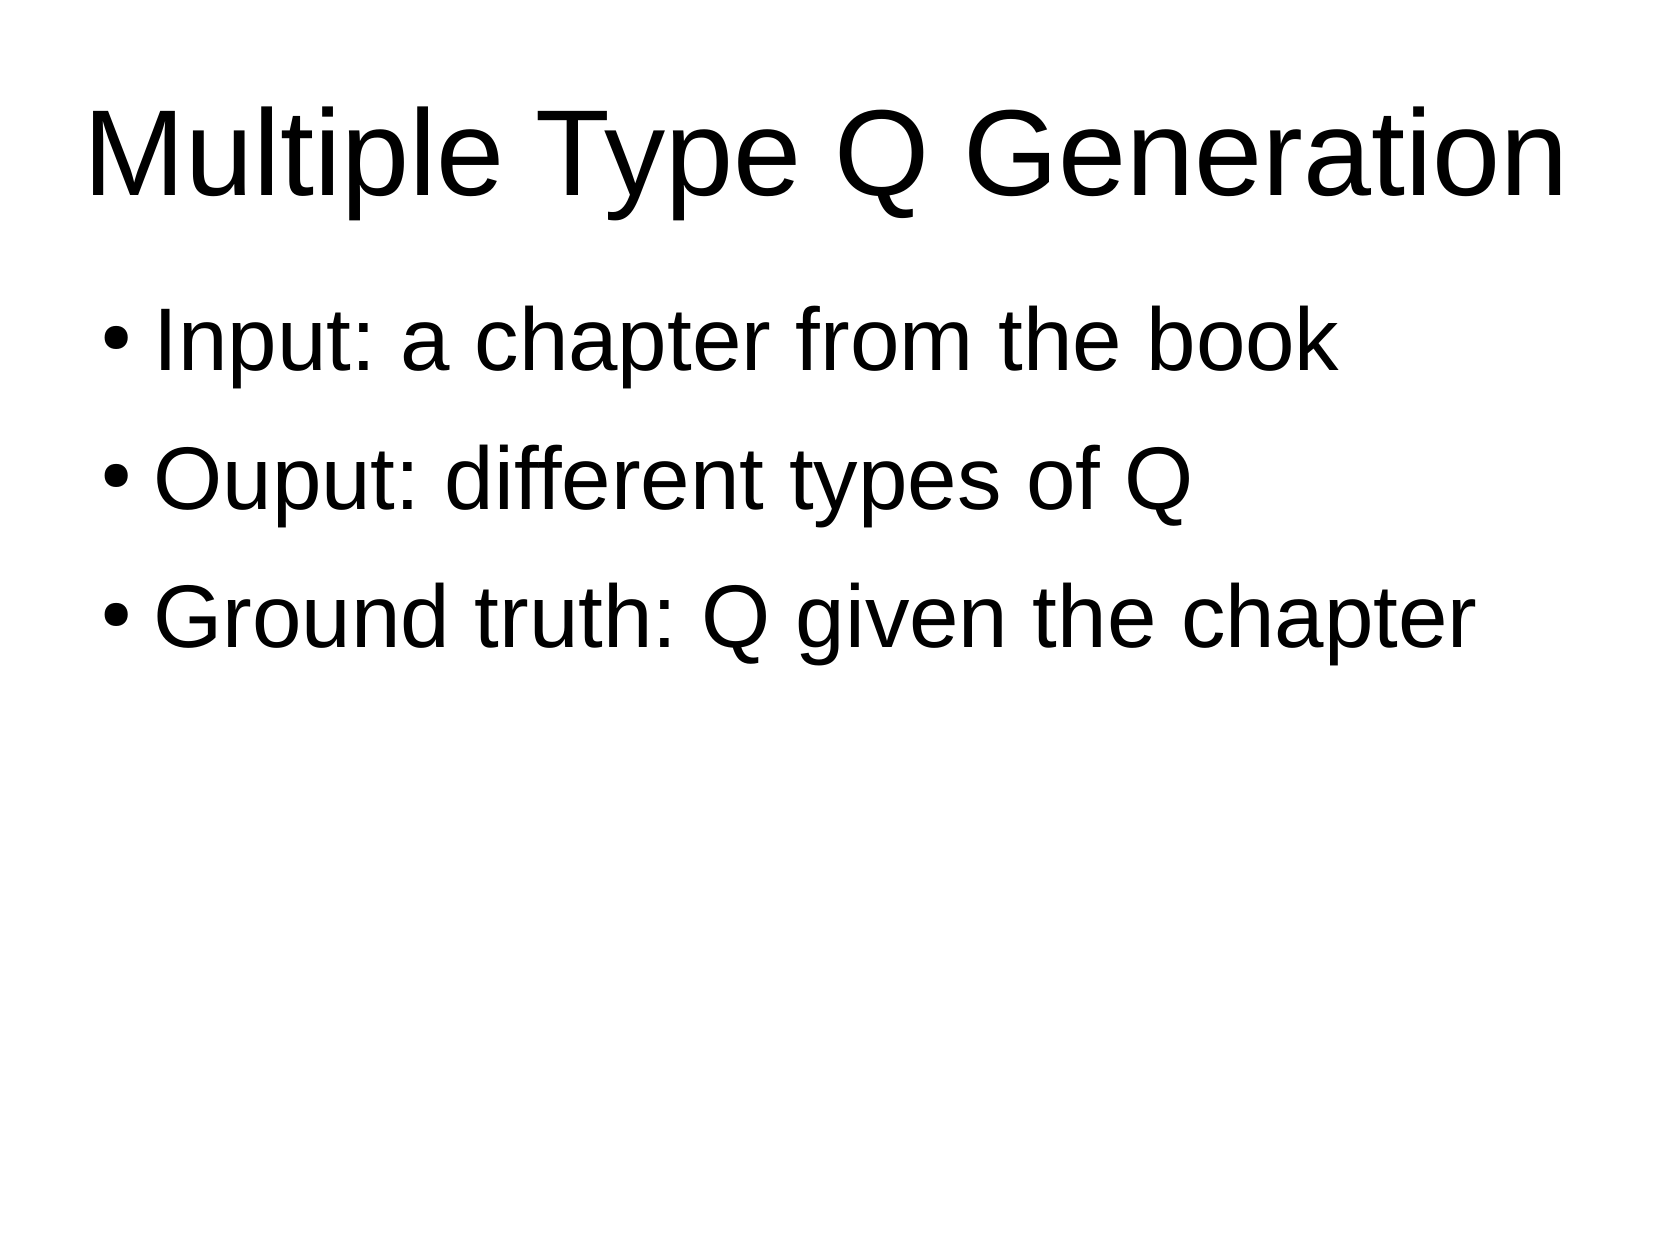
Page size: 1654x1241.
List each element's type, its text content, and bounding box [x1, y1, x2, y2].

list Input: a chapter from the book Ouput: different types of Q Ground truth: Q given the chapter [82, 290, 1571, 1010]
title Multiple Type Q Generation [82, 49, 1571, 257]
